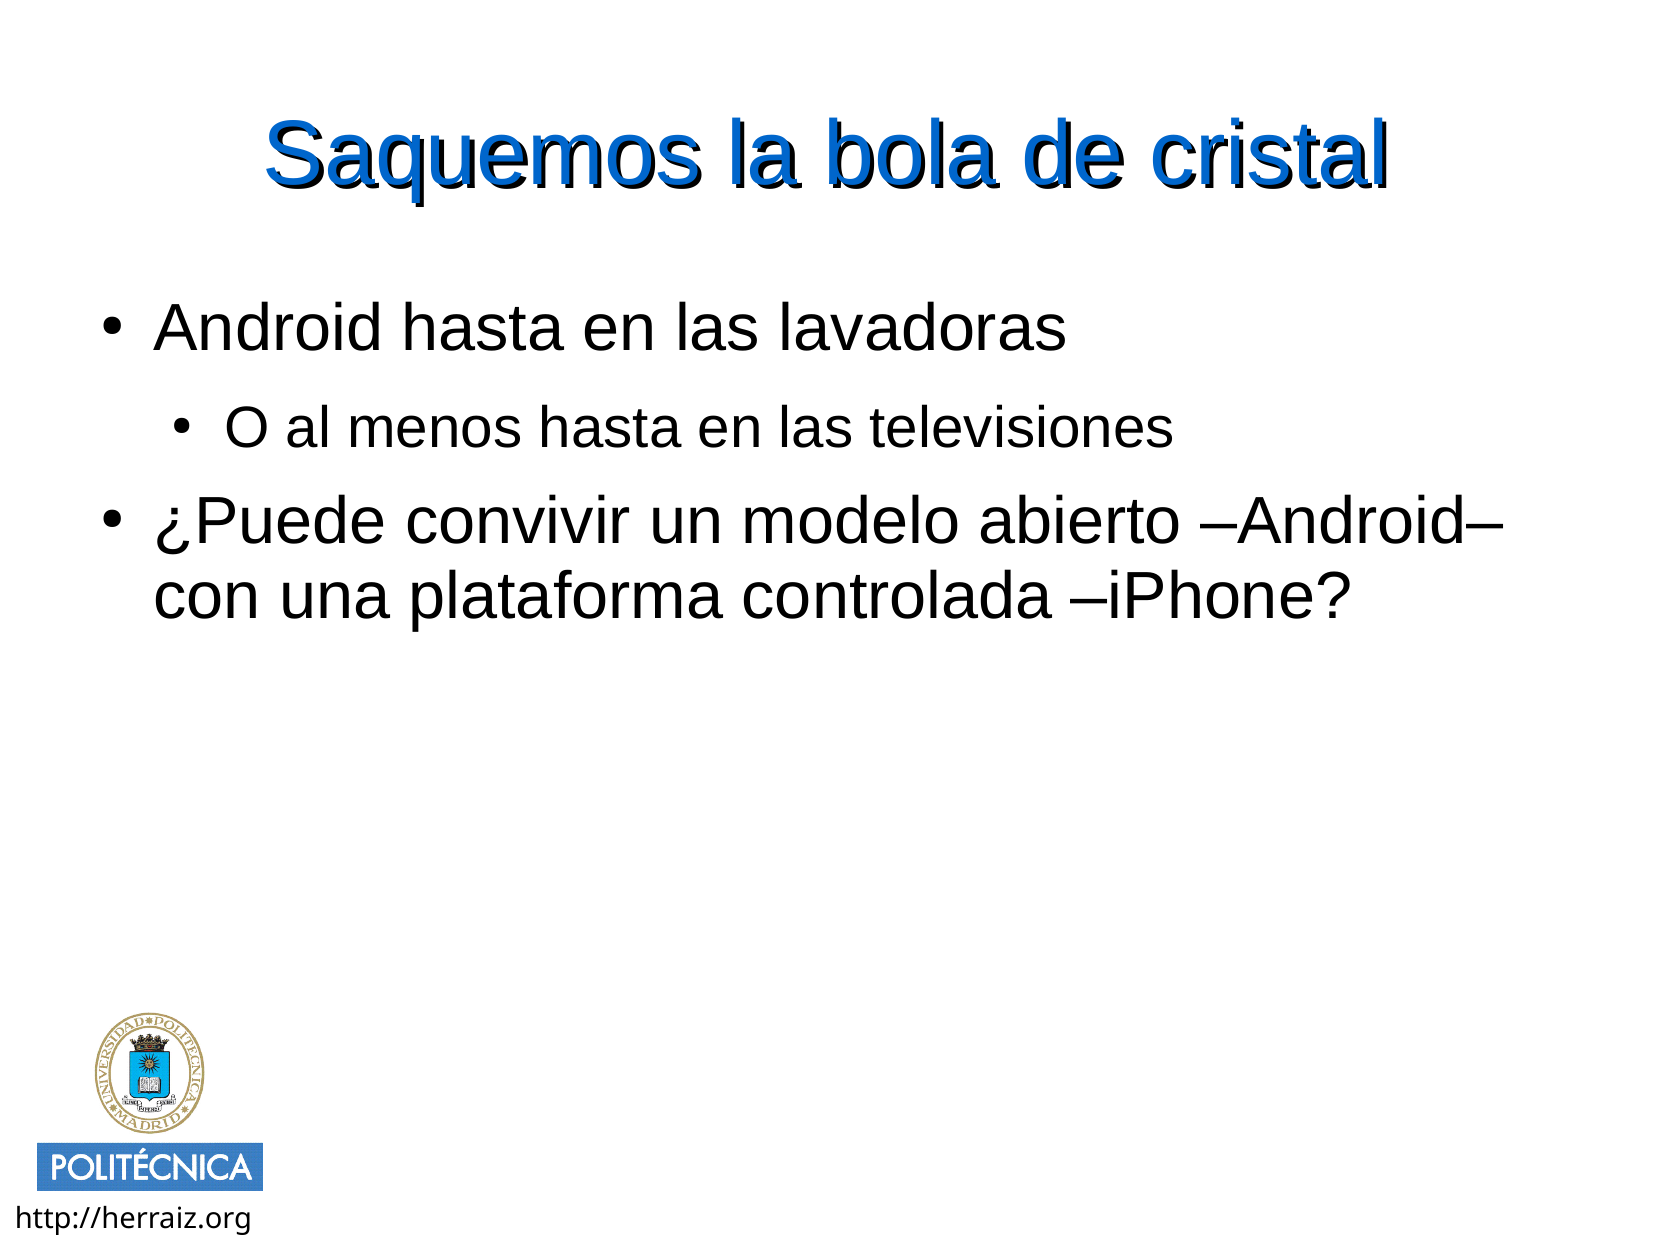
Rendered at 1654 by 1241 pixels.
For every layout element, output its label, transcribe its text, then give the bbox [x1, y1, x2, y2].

title Saquemos la bola de cristal [82, 49, 1571, 257]
picture [37, 1012, 263, 1191]
list Android hasta en las lavadoras O al menos hasta en las televisiones ¿Puede convivir un modelo abierto –Android– con una plataforma controlada –iPhone? [82, 290, 1571, 1109]
